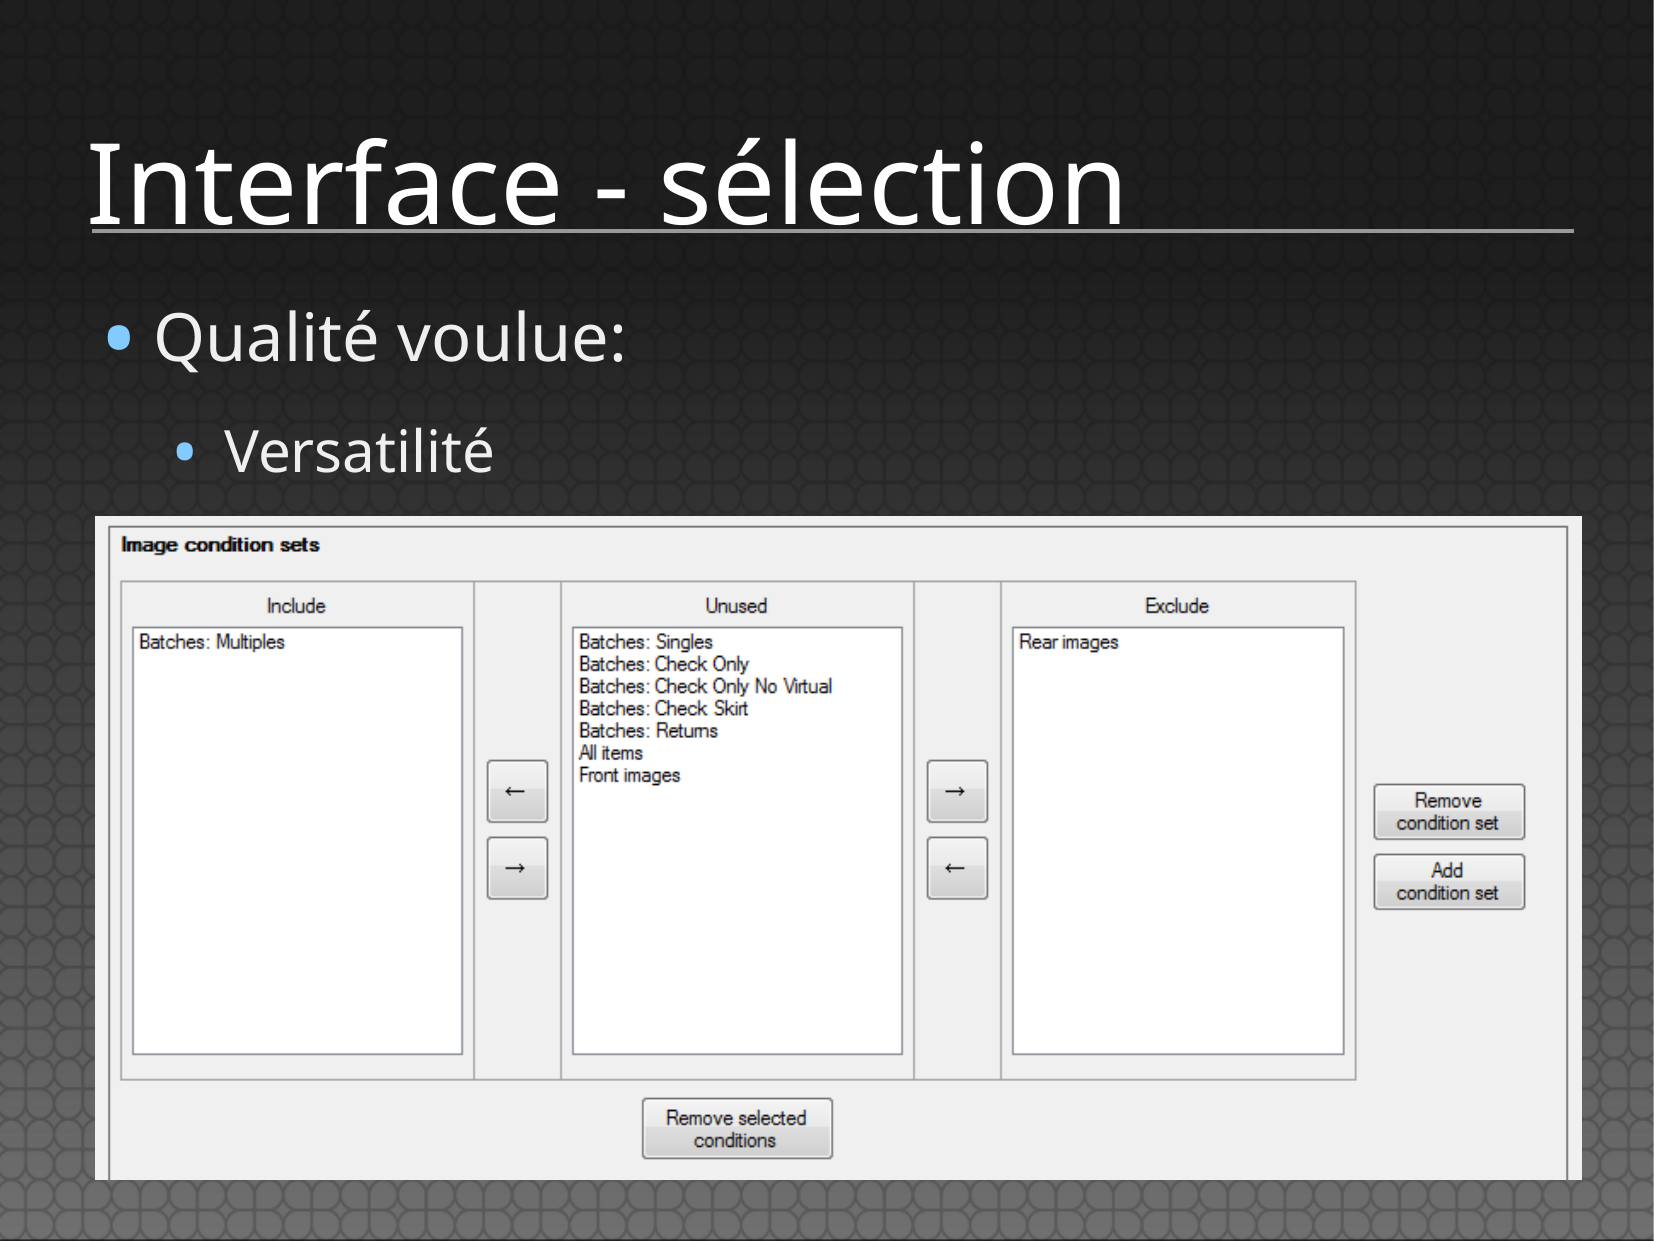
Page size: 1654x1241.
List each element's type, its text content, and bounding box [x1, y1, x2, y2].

list Qualité voulue: Versatilité [82, 290, 1571, 642]
title Interface - sélection [86, 112, 1576, 249]
picture [0, 0, 1654, 1241]
